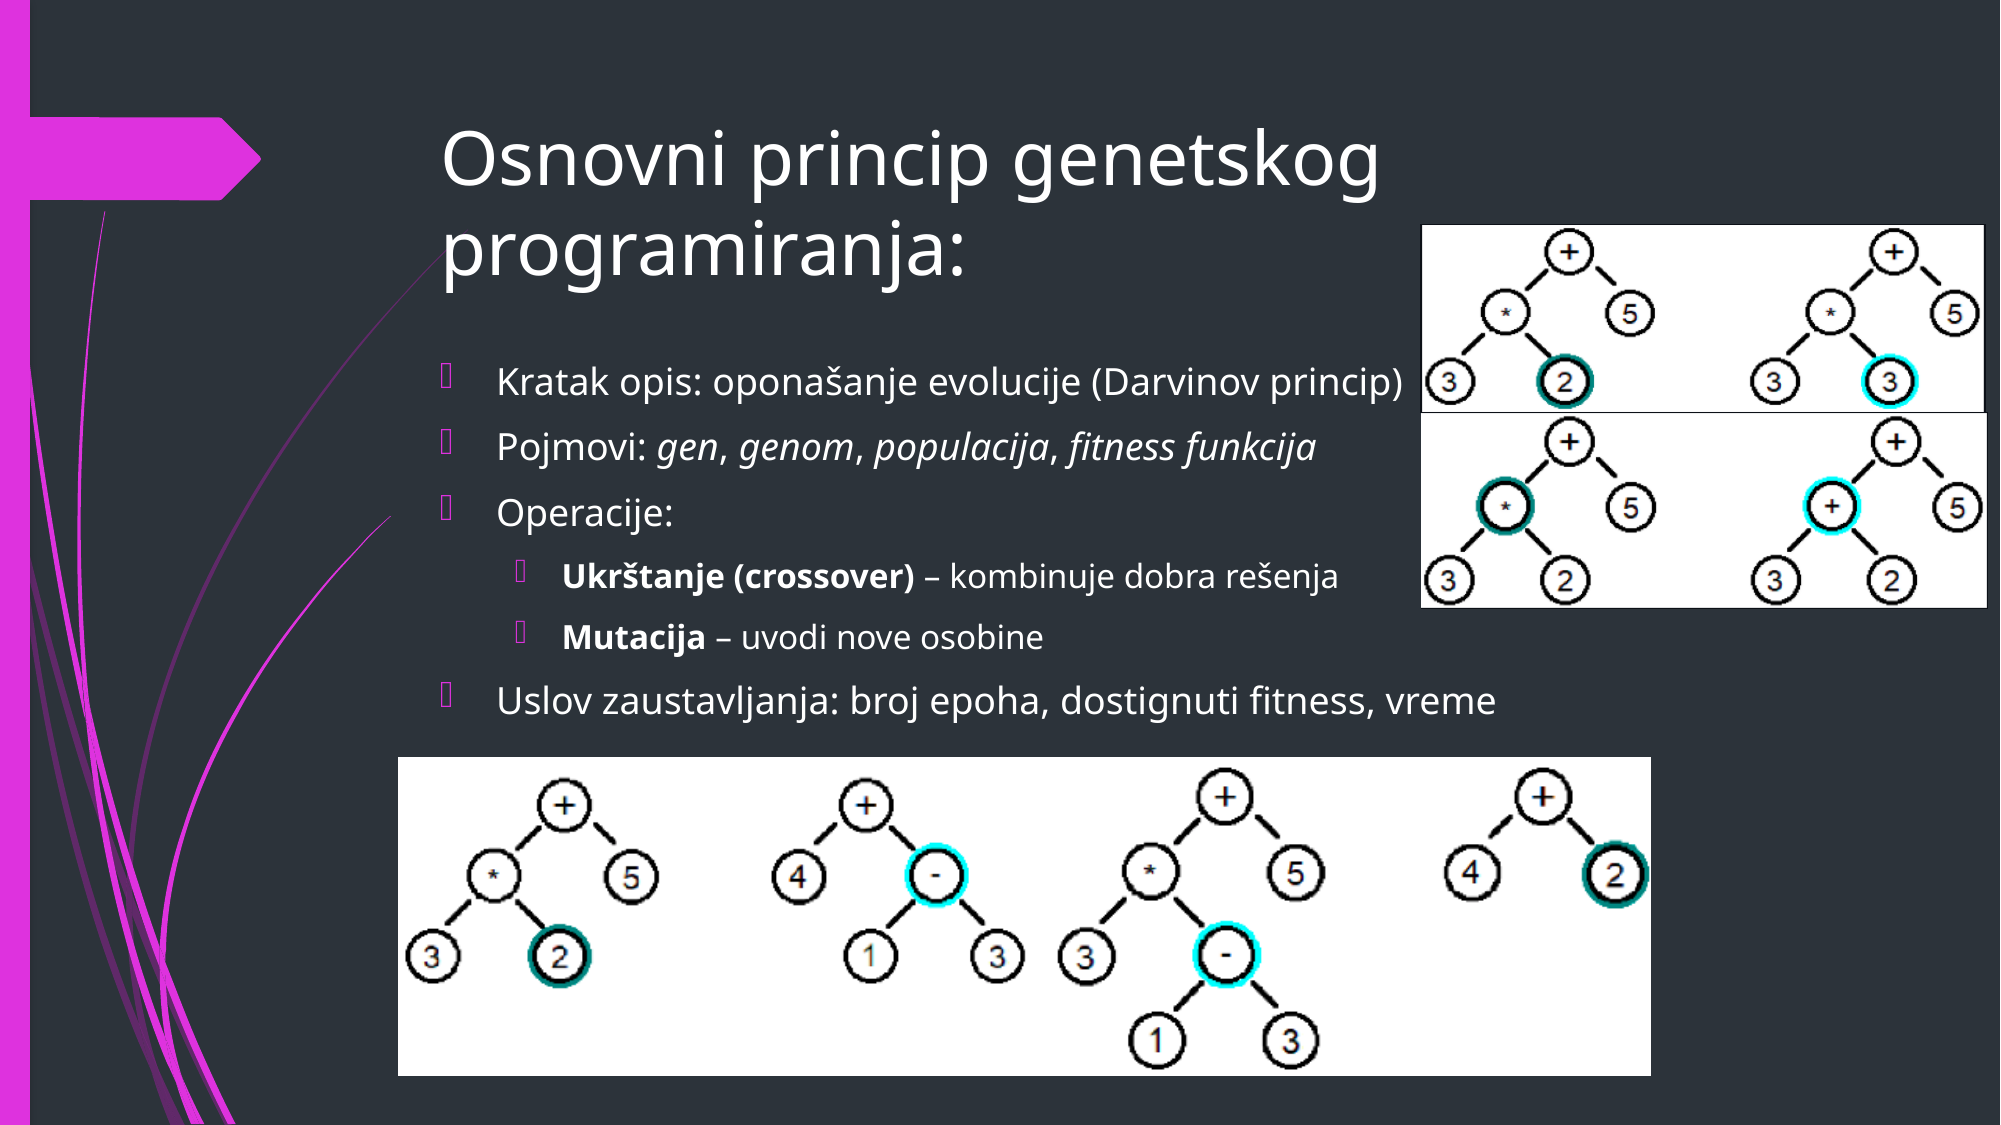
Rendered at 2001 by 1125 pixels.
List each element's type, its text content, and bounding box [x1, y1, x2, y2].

list Kratak opis: oponašanje evolucije (Darvinov princip) Pojmovi: gen, genom, populacija, fitness funkcija Operacije: Ukrštanje (crossover) – kombinuje dobra rešenja Mutacija – uvodi nove osobine Uslov zaustavljanja: broj epoha, dostignuti fitness, vreme [424, 350, 1888, 970]
picture [1420, 224, 1988, 609]
title Osnovni princip genetskog programiranja: [425, 102, 1888, 313]
picture [398, 757, 1651, 1076]
